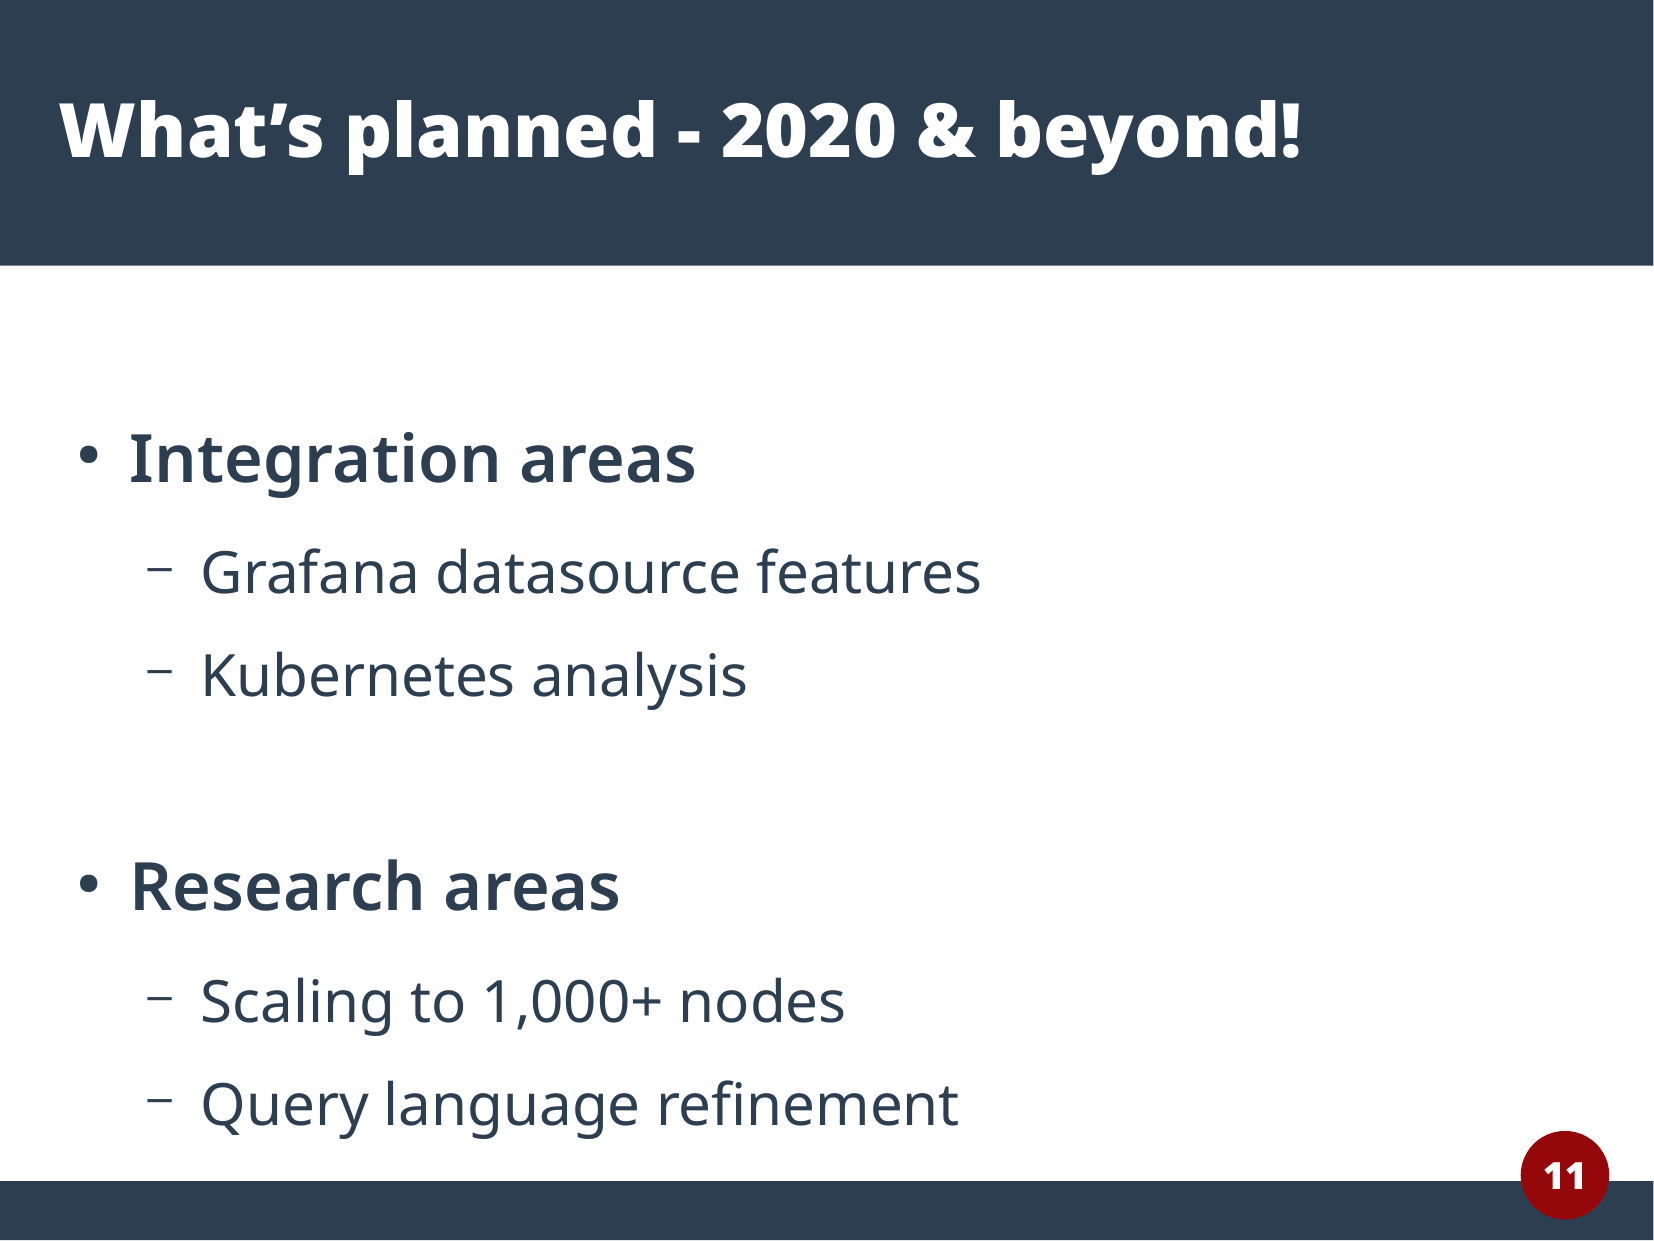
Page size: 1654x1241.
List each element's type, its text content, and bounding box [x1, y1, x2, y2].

title What’s planned - 2020 & beyond! [59, 49, 1595, 207]
list Integration areas Grafana datasource features Kubernetes analysis Research areas Scaling to 1,000+ nodes Query language refinement [59, 324, 1595, 1152]
